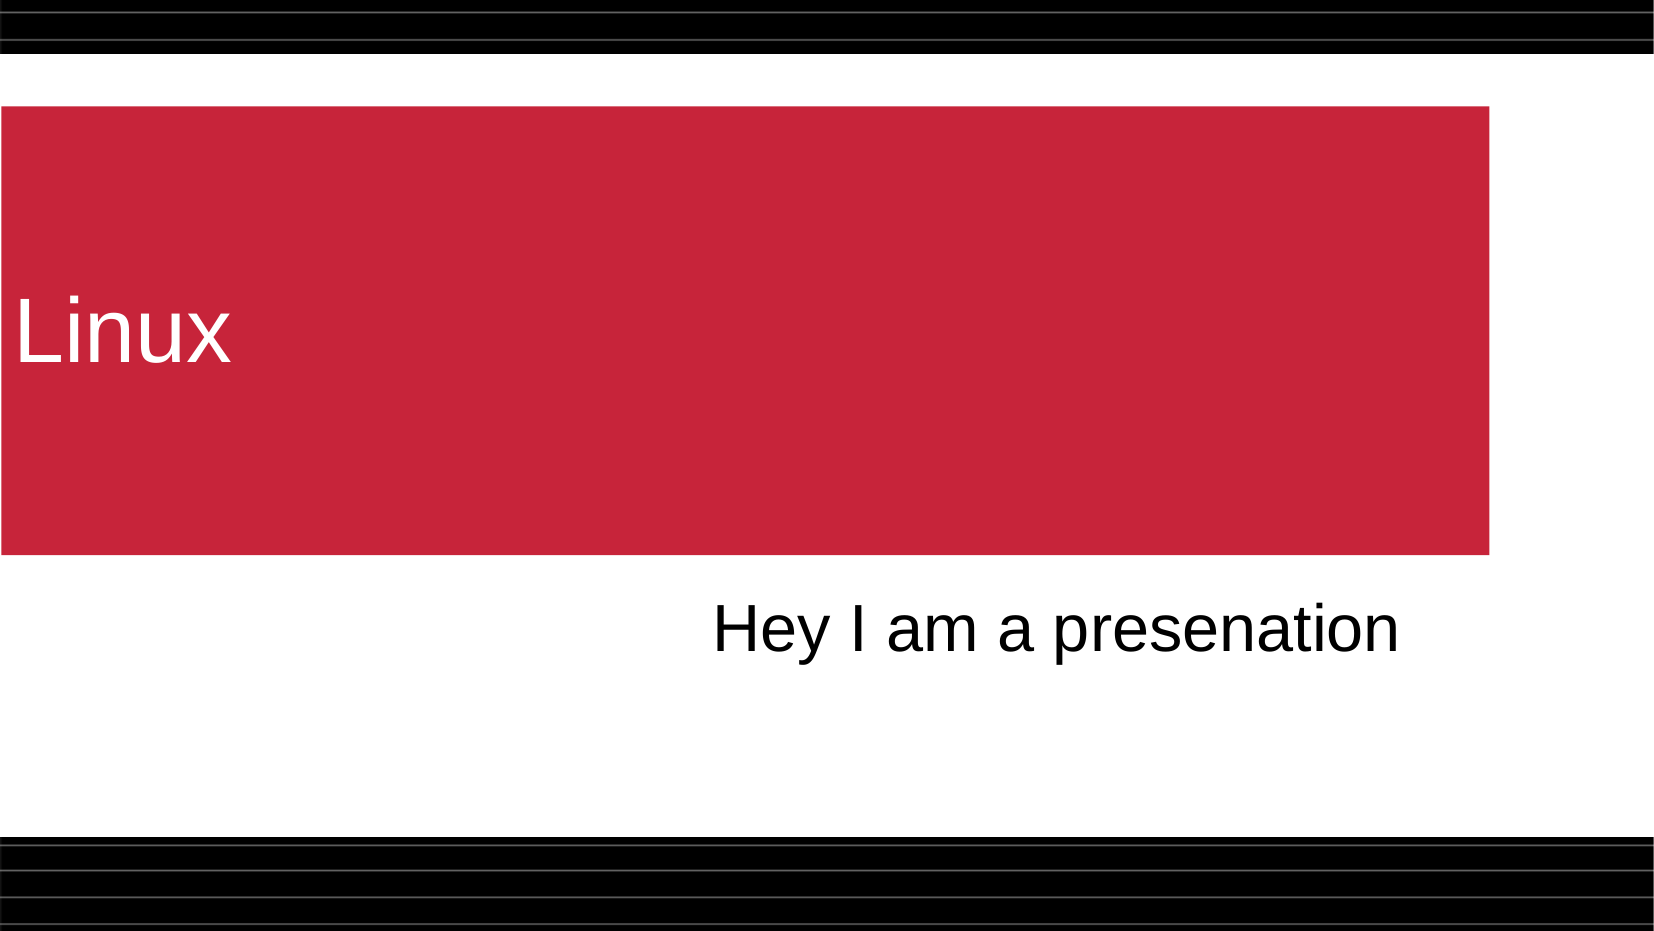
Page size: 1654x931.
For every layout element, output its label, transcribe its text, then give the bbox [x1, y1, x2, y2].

picture [0, 837, 1654, 931]
title Linux [1, 106, 1490, 556]
subtitle Hey I am a presenation [625, 590, 1489, 804]
picture [0, 0, 1654, 54]
